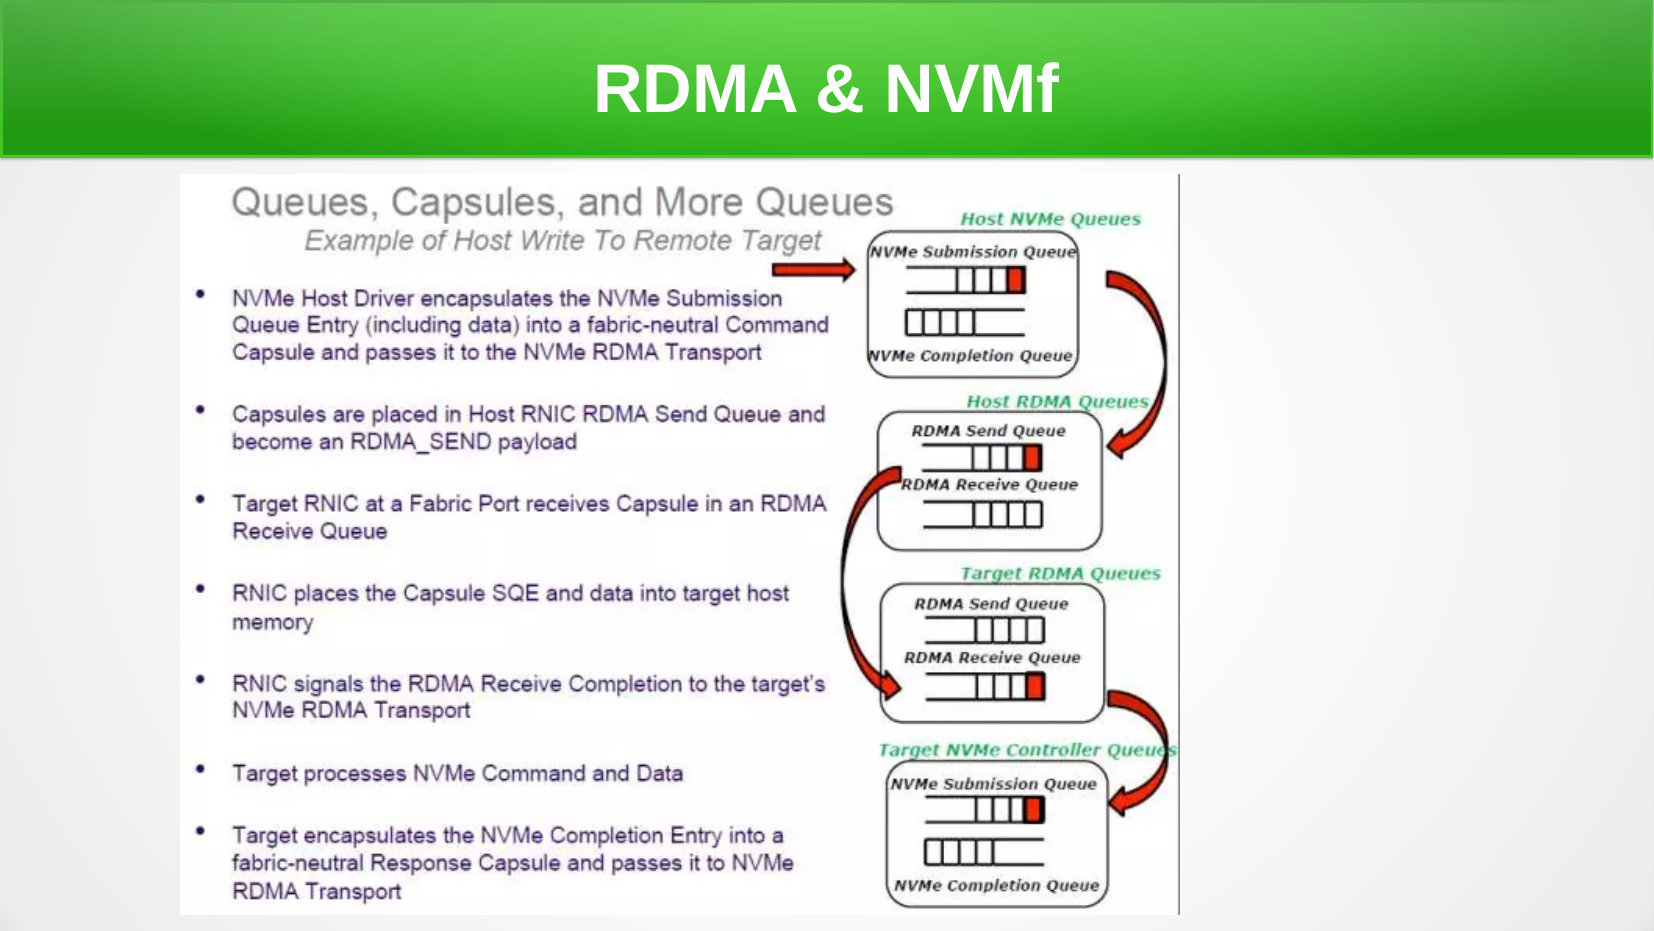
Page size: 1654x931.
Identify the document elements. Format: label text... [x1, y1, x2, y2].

picture [180, 174, 1180, 916]
title RDMA & NVMf [82, 35, 1571, 142]
